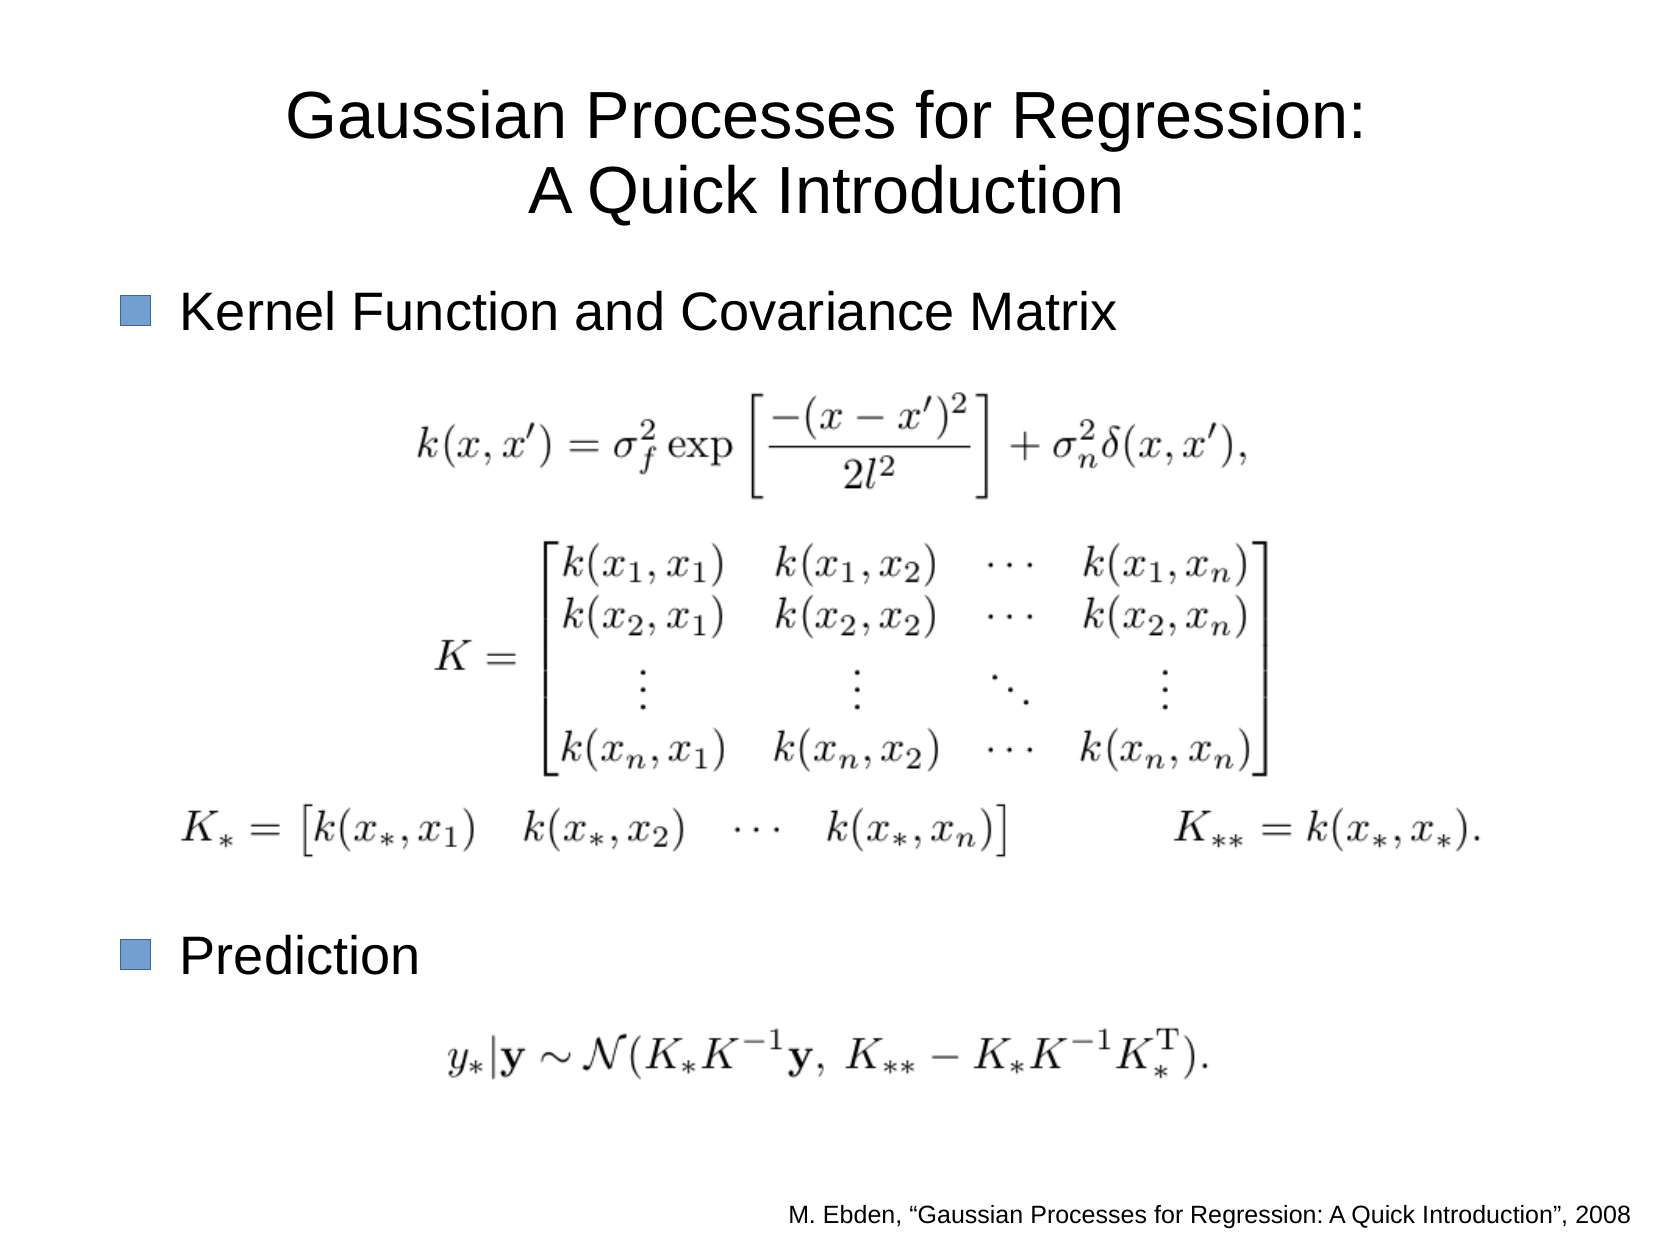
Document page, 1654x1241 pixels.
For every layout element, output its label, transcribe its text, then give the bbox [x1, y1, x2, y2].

text_box M. Ebden, “Gaussian Processes for Regression: A Quick Introduction”, 2008 [773, 1192, 1654, 1241]
picture [411, 1010, 1243, 1100]
picture [108, 377, 1540, 869]
text_box [120, 939, 151, 970]
text_box Kernel Function and Covariance Matrix [165, 274, 1576, 411]
text_box Prediction [165, 918, 1576, 1055]
text_box [120, 295, 151, 326]
title Gaussian Processes for Regression: A Quick Introduction [82, 49, 1571, 257]
